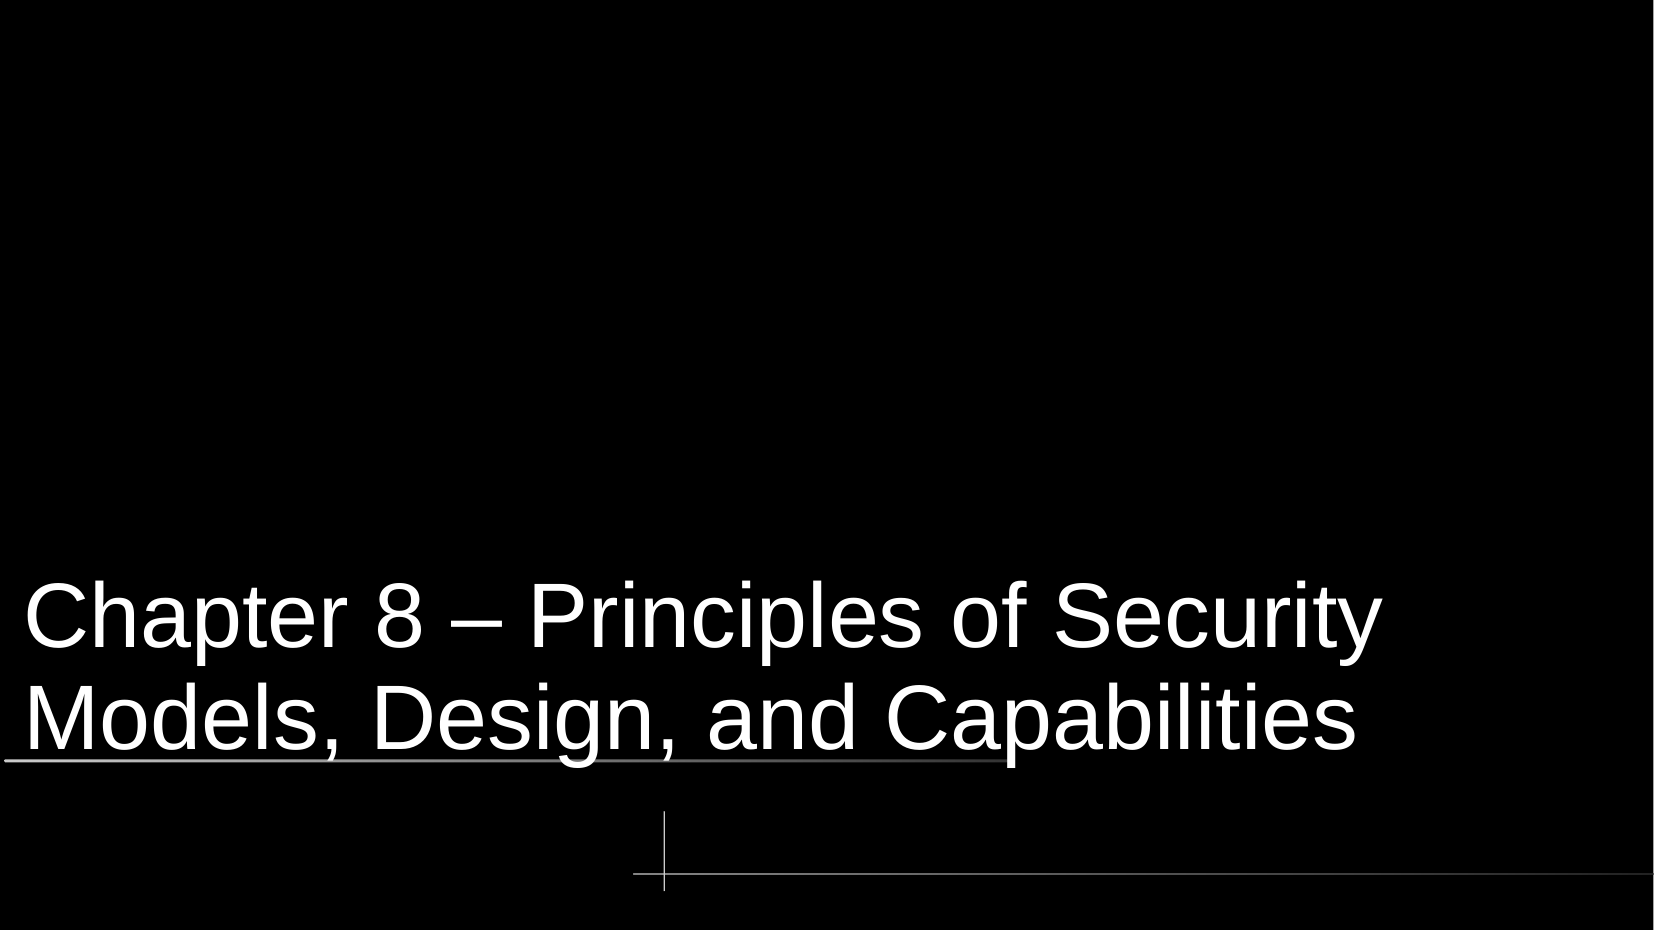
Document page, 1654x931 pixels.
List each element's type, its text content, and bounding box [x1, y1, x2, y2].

title Chapter 8 – Principles of Security Models, Design, and Capabilities [23, 564, 1501, 770]
